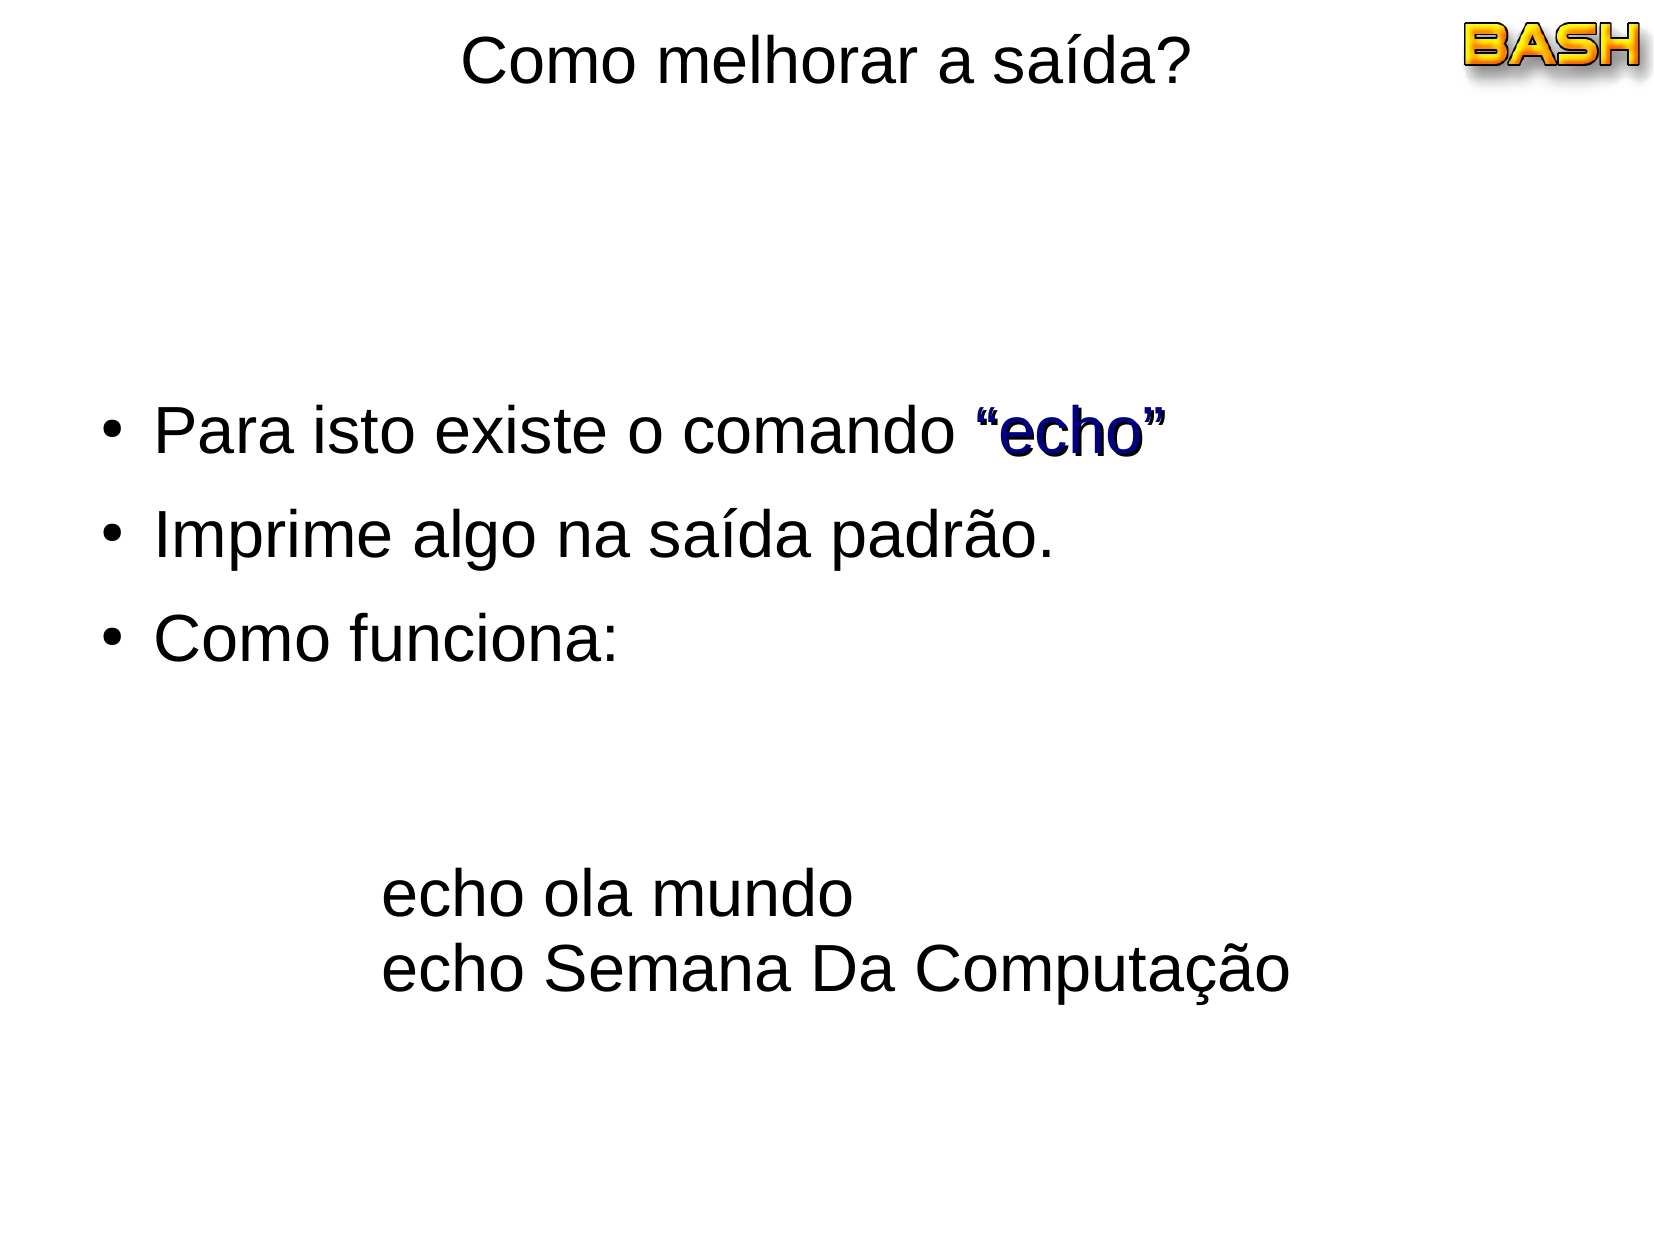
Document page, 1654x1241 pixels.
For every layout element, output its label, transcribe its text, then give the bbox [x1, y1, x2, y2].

title echo ola mundo echo Semana Da Computação [380, 856, 1300, 1006]
list Para isto existe o comando “echo” Imprime algo na saída padrão. Como funciona: [82, 392, 1571, 677]
picture [1450, 0, 1654, 96]
title Como melhorar a saída? [82, 22, 1571, 98]
